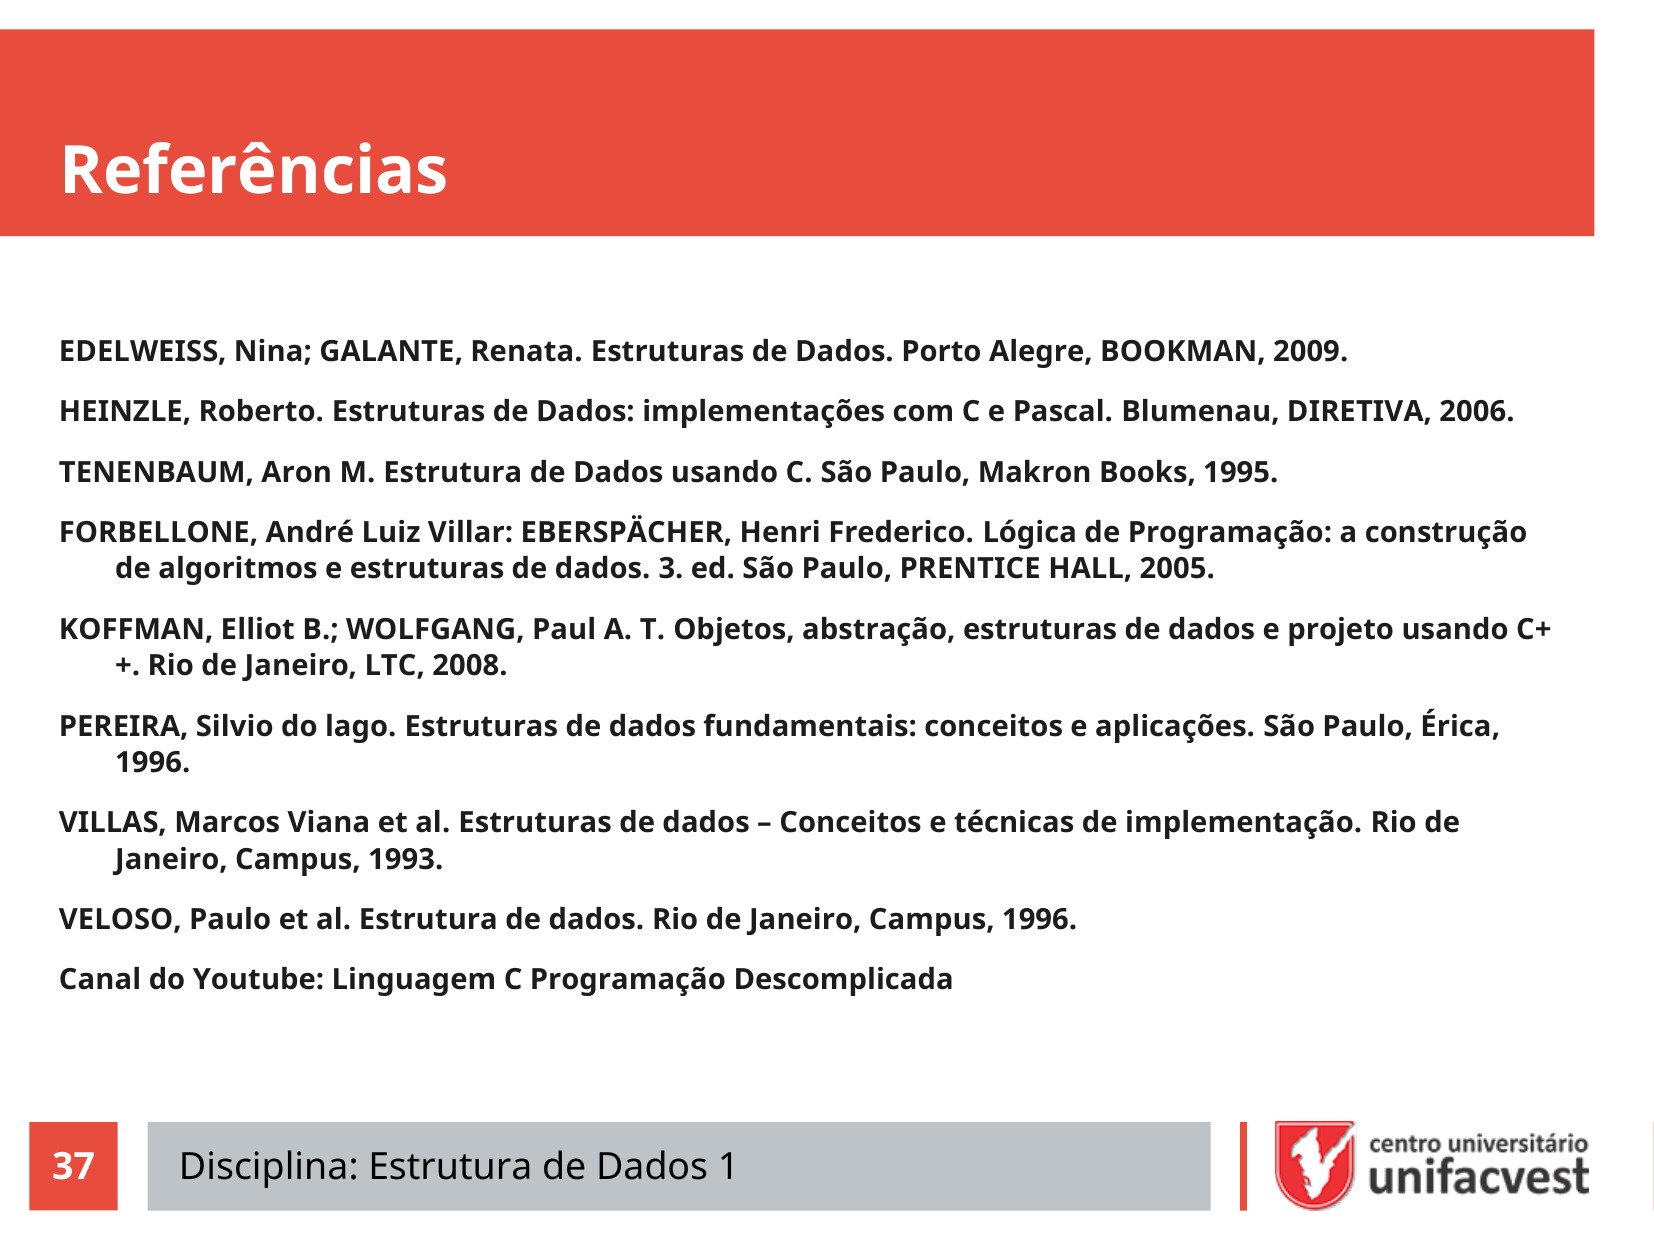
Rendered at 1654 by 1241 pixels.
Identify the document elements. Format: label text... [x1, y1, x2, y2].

text_box Disciplina: Estrutura de Dados 1 [164, 1132, 1214, 1196]
text_box [1248, 1120, 1654, 1212]
list EDELWEISS, Nina; GALANTE, Renata. Estruturas de Dados. Porto Alegre, BOOKMAN, 2009. HEINZLE, Roberto. Estruturas de Dados: implementações com C e Pascal. Blumenau, DIRETIVA, 2006. TENENBAUM, Aron M. Estrutura de Dados usando C. São Paulo, Makron Books, 1995. FORBELLONE, André Luiz Villar: EBERSPÄCHER, Henri Frederico. Lógica de Programação: a construção de algoritmos e estruturas de dados. 3. ed. São Paulo, PRENTICE HALL, 2005. KOFFMAN, Elliot B.; WOLFGANG, Paul A. T. Objetos, abstração, estruturas de dados e projeto usando C++. Rio de Janeiro, LTC, 2008. PEREIRA, Silvio do lago. Estruturas de dados fundamentais: conceitos e aplicações. São Paulo, Érica, 1996. VILLAS, Marcos Viana et al. Estruturas de dados – Conceitos e técnicas de implementação. Rio de Janeiro, Campus, 1993. VELOSO, Paulo et al. Estrutura de dados. Rio de Janeiro, Campus, 1996. Canal do Youtube: Linguagem C Programação Descomplicada [59, 330, 1566, 1099]
picture [1275, 1121, 1589, 1211]
title Referências [59, 59, 1595, 207]
